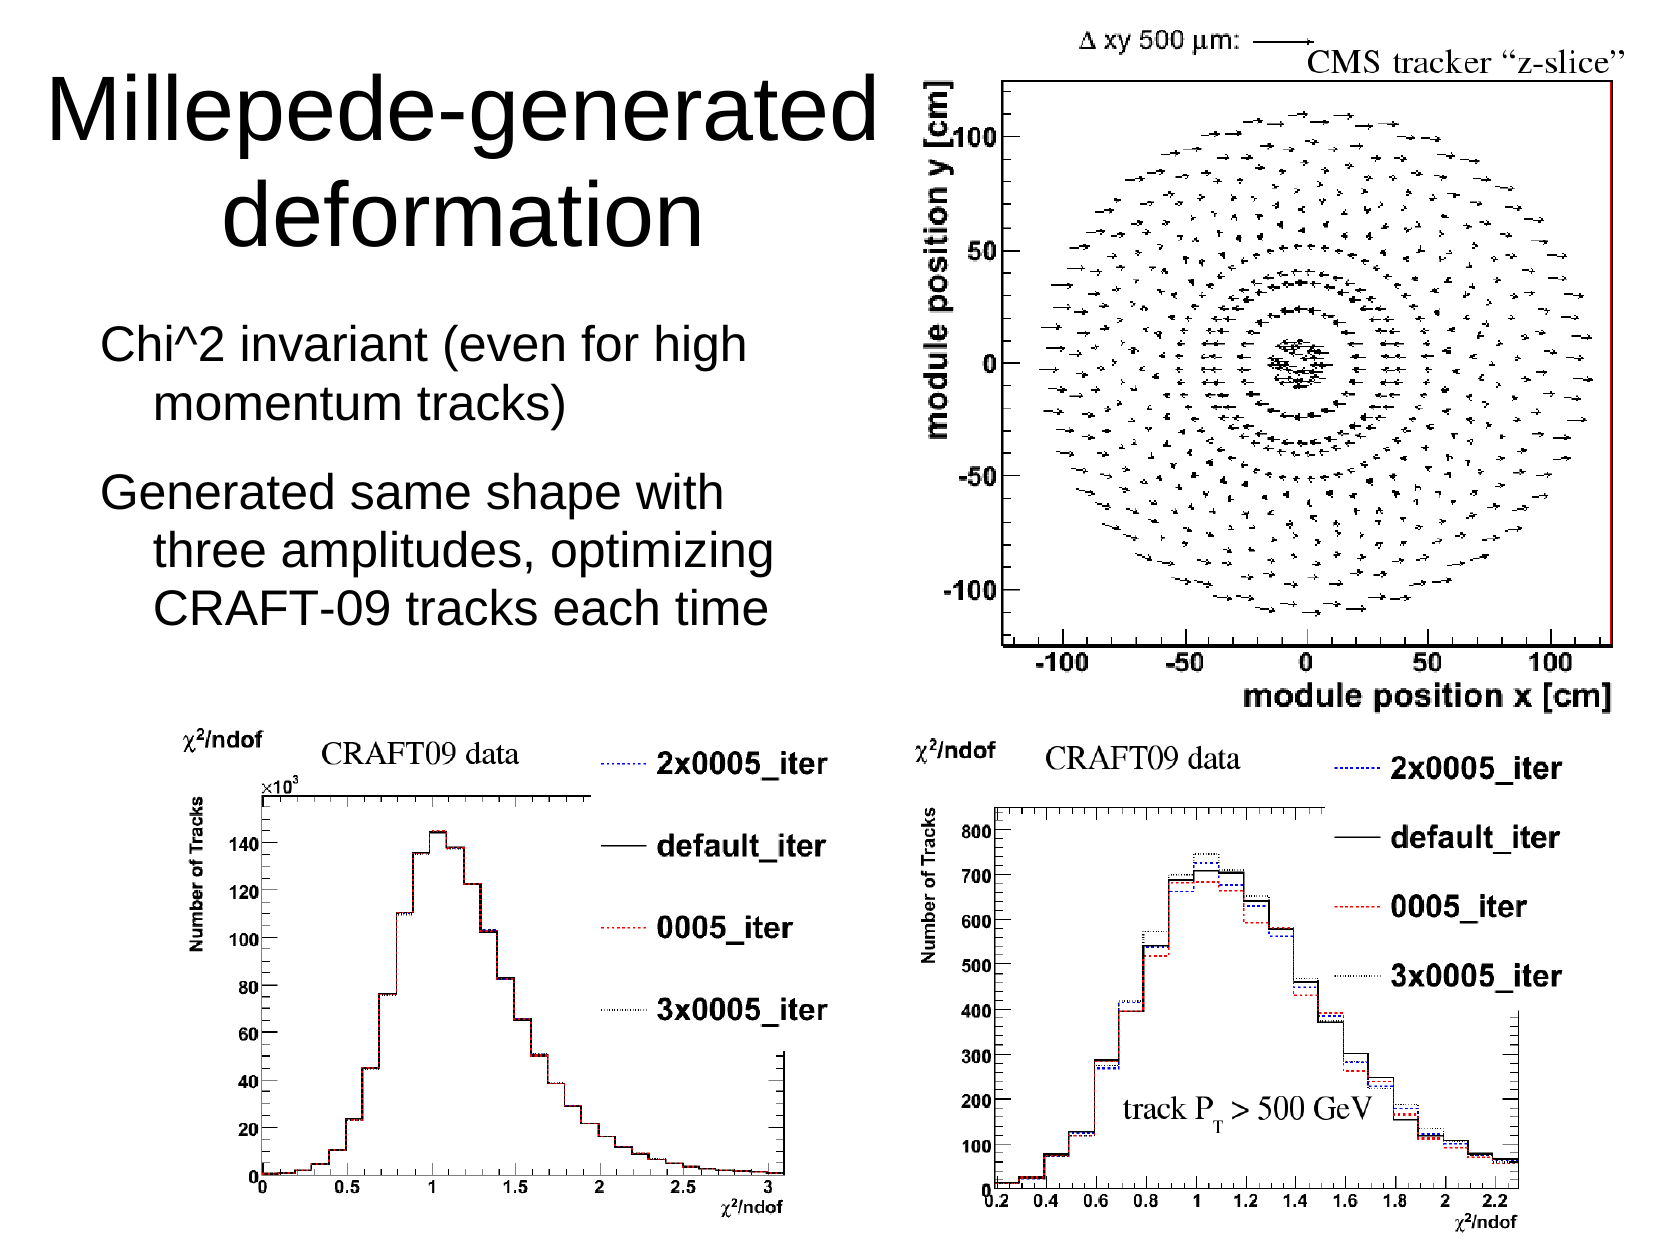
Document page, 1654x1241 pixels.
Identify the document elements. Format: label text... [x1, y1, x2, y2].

title Millepede-generated deformation [17, 15, 911, 304]
picture [899, 20, 1638, 1235]
picture [166, 718, 851, 1235]
list Chi^2 invariant (even for high momentum tracks)‏ Generated same shape with three amplitudes, optimizing CRAFT-09 tracks each time [82, 313, 809, 699]
